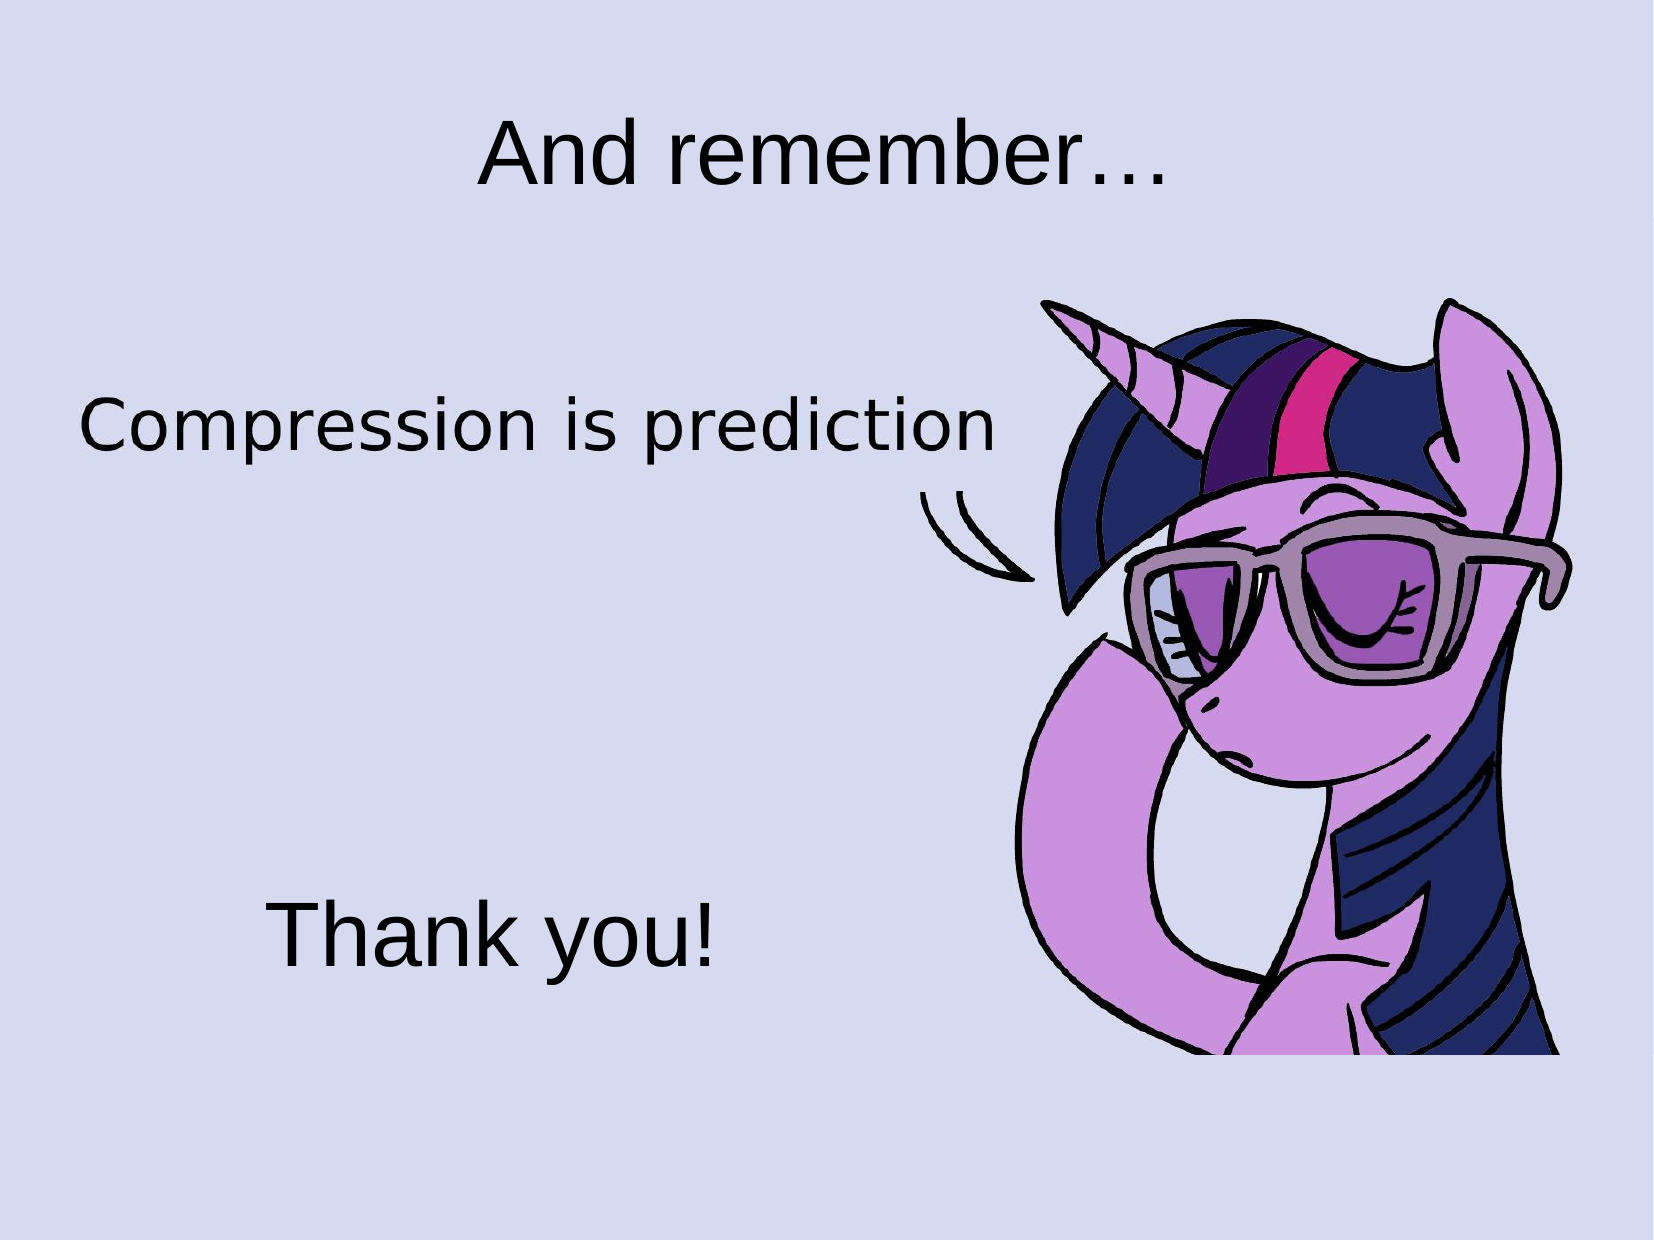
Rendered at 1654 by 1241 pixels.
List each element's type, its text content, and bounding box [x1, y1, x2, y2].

picture [0, 218, 1654, 1055]
text_box Thank you! [250, 876, 734, 994]
title And remember… [82, 49, 1571, 257]
